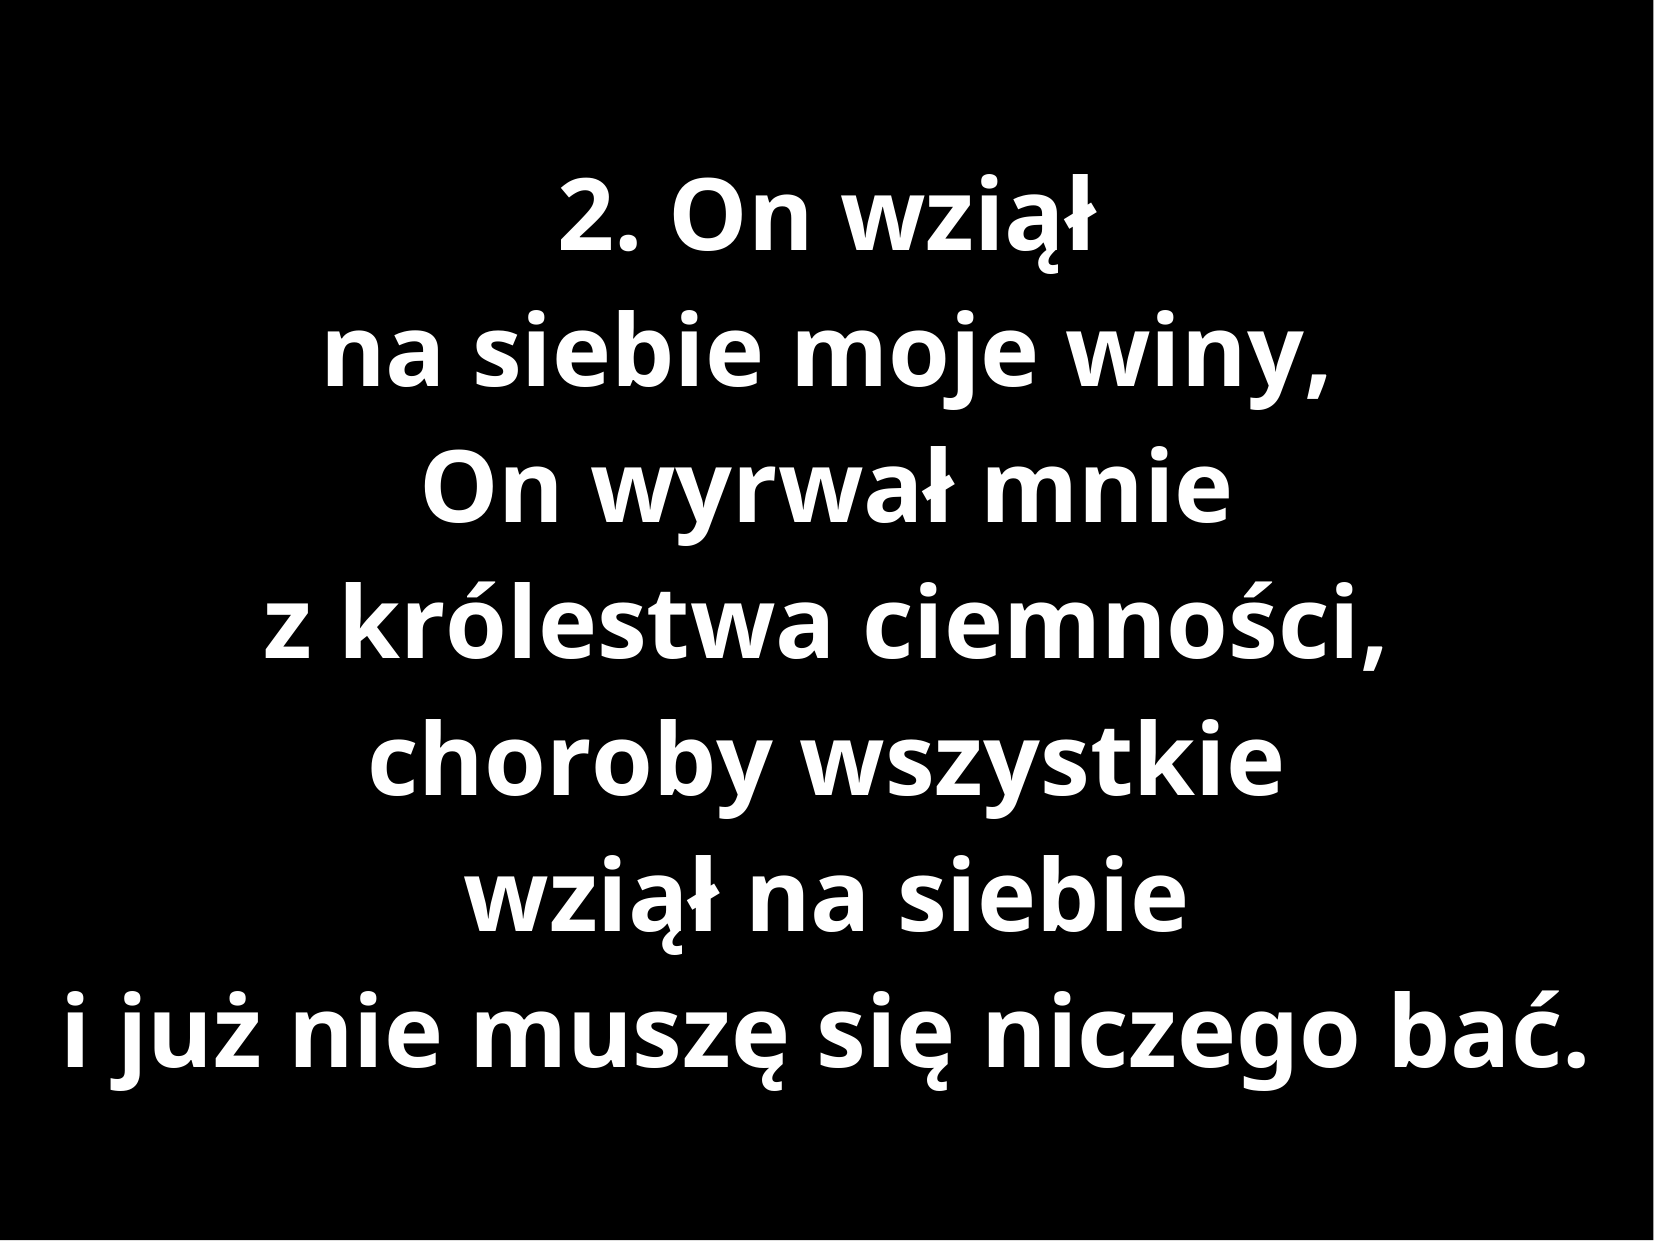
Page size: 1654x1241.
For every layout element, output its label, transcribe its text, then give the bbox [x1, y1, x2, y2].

title 2. On wziął na siebie moje winy, On wyrwał mnie z królestwa ciemności, choroby wszystkie wziął na siebie i już nie muszę się niczego bać. [0, 0, 1654, 1241]
